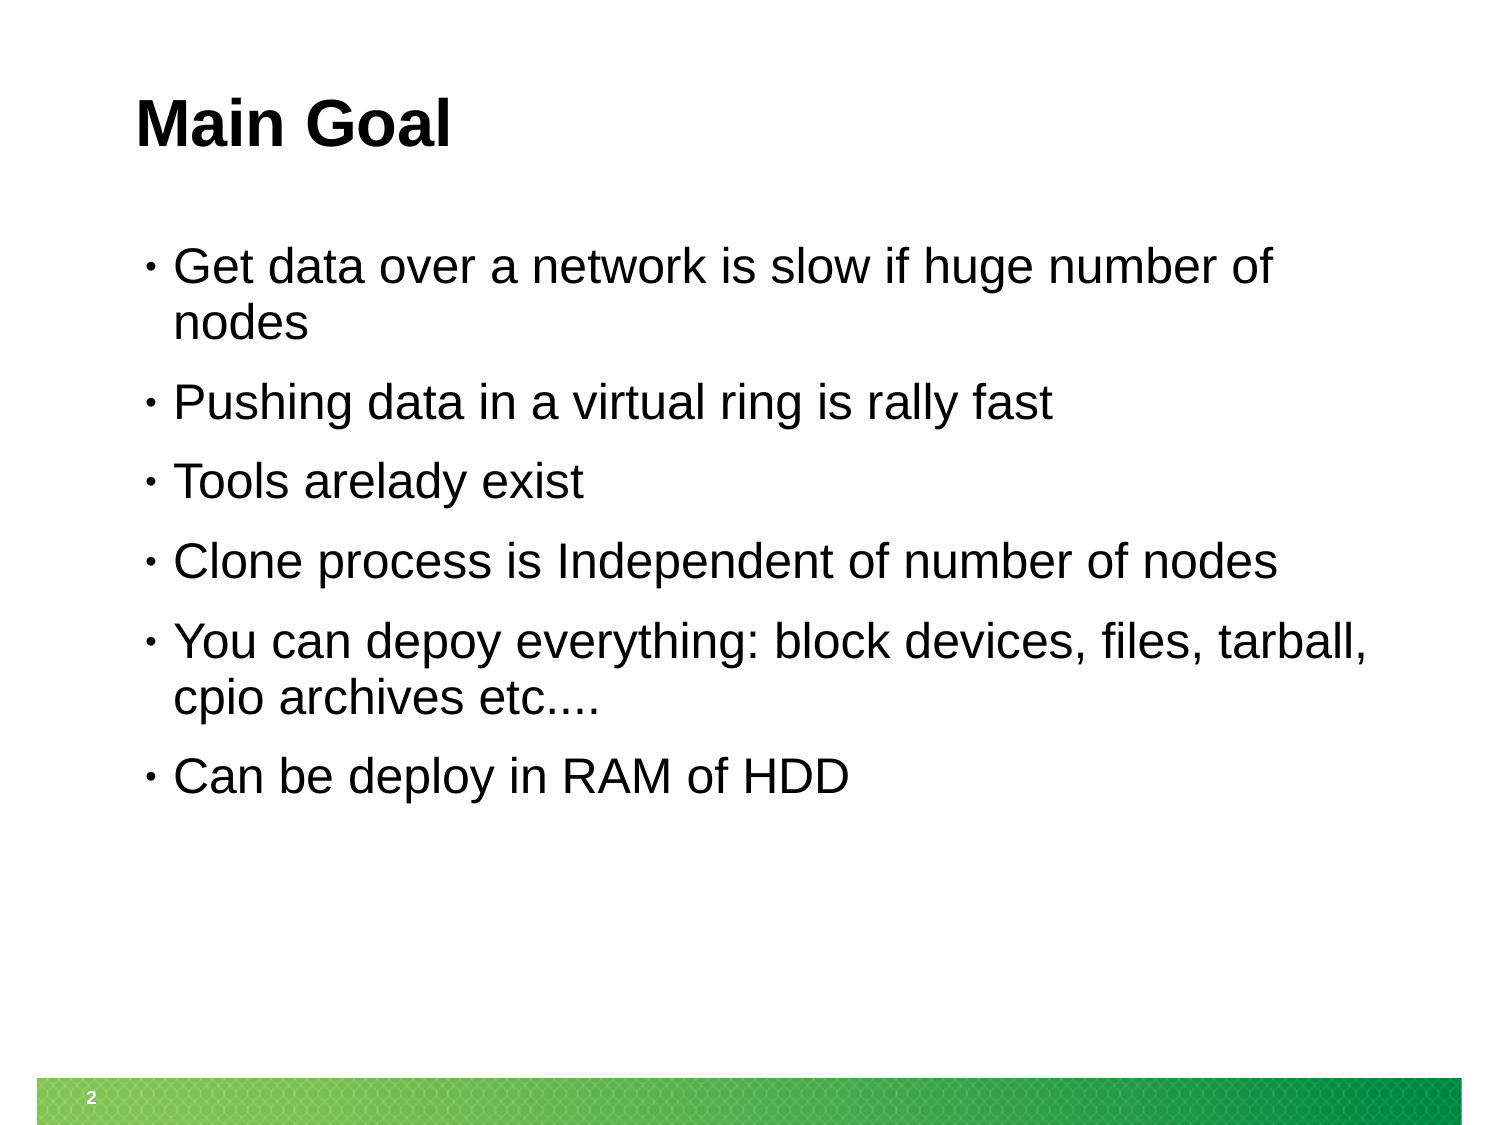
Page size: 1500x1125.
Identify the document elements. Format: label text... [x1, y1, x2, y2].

picture [36, 1078, 1462, 1125]
list Get data over a network is slow if huge number of nodes Pushing data in a virtual ring is rally fast Tools arelady exist Clone process is Independent of number of nodes You can depoy everything: block devices, files, tarball, cpio archives etc.... Can be deploy in RAM of HDD [144, 238, 1381, 982]
title Main Goal [135, 41, 1372, 204]
